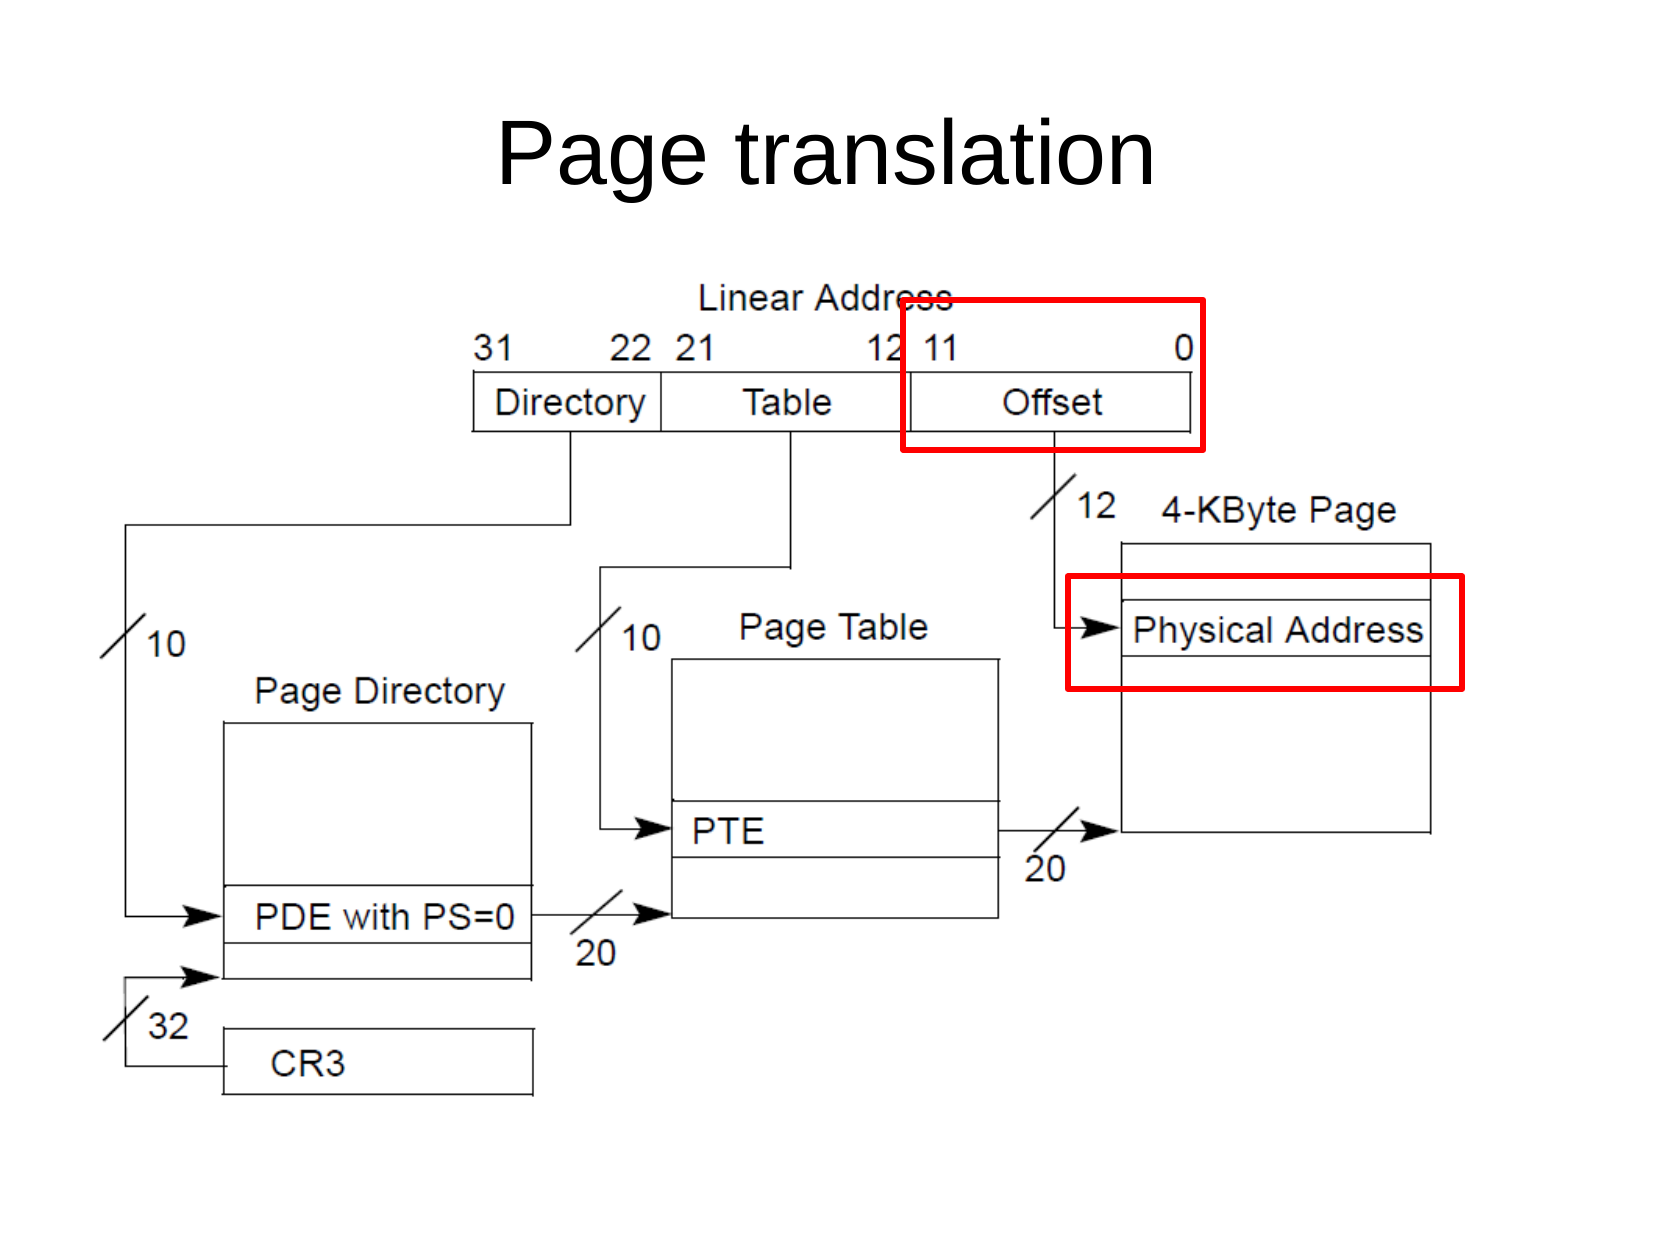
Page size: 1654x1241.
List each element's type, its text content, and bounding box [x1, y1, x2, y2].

title Page translation [82, 49, 1571, 257]
picture [1071, 579, 1459, 686]
picture [75, 264, 1463, 1126]
